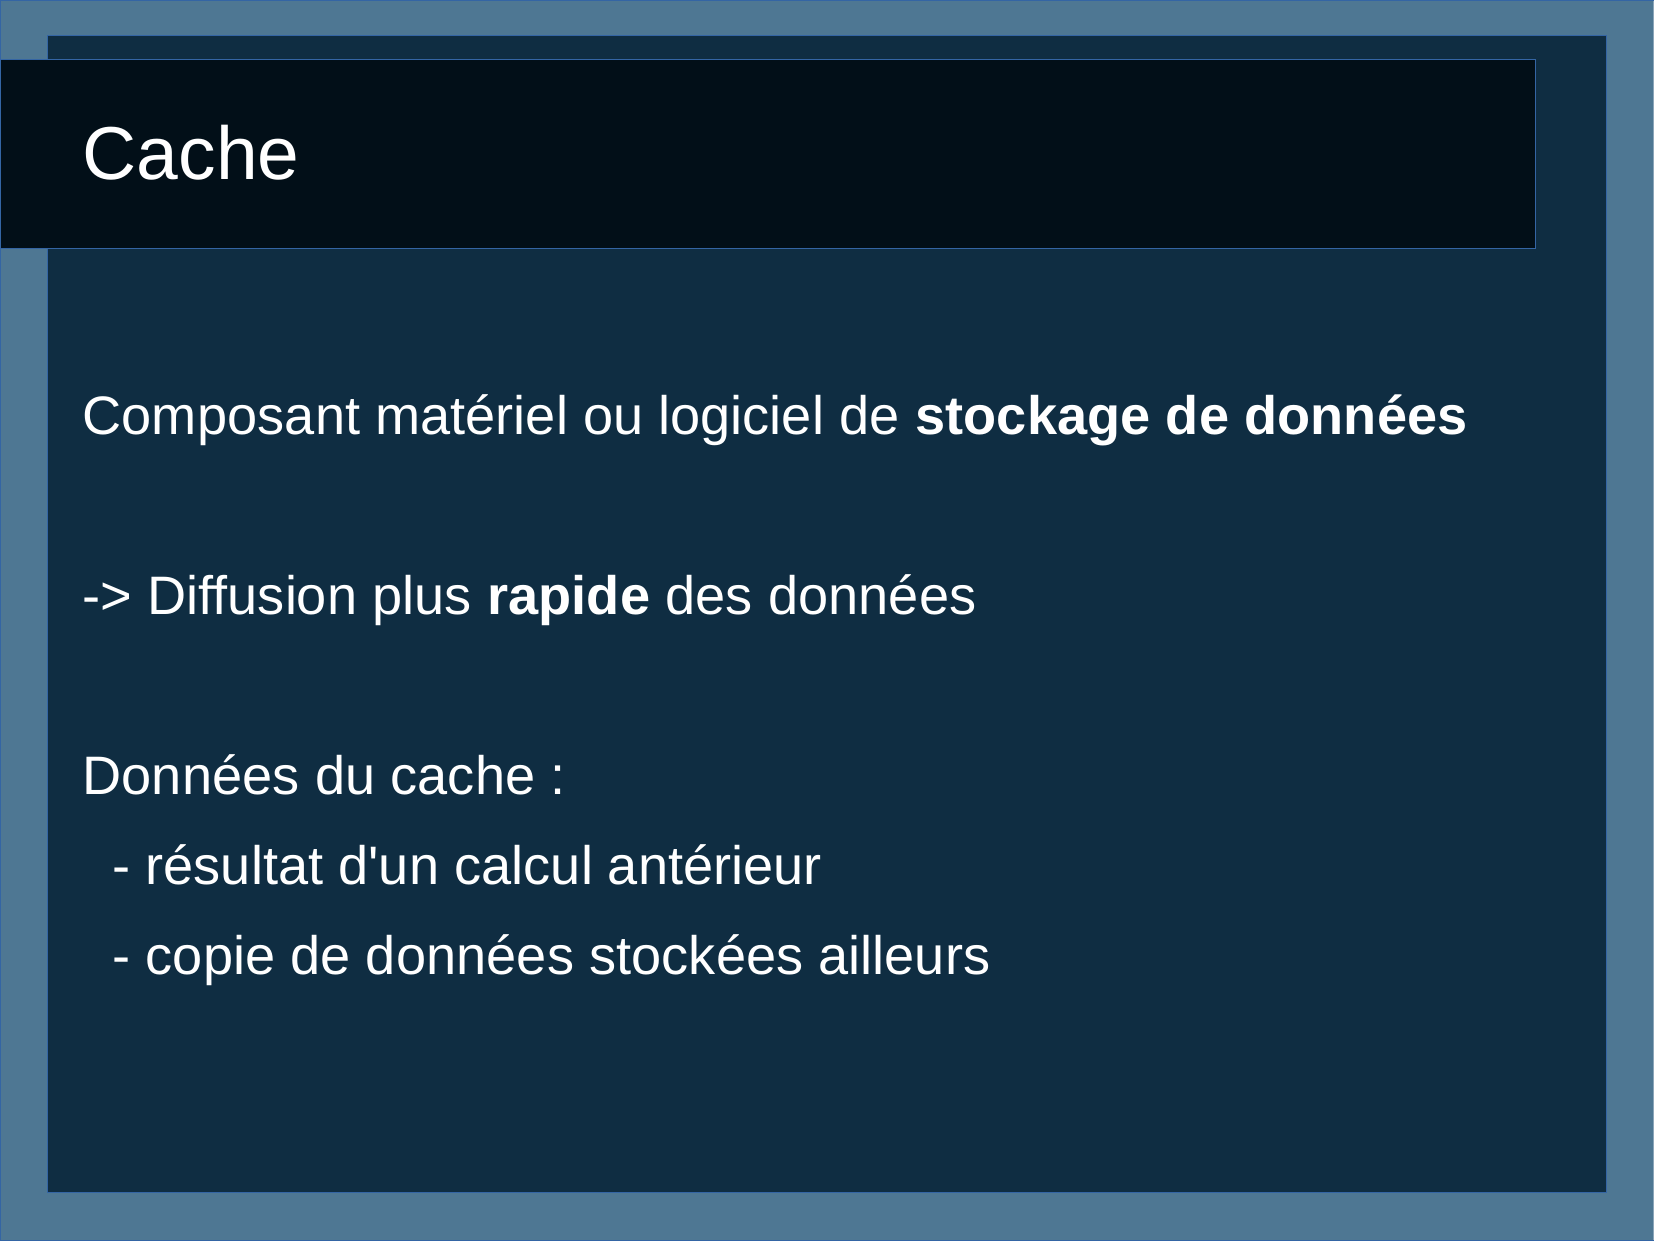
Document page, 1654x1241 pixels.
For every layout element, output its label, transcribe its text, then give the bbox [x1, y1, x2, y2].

title Cache [82, 94, 1264, 213]
list Composant matériel ou logiciel de stockage de données -> Diffusion plus rapide des données Données du cache : - résultat d'un calcul antérieur - copie de données stockées ailleurs [82, 295, 1571, 1015]
